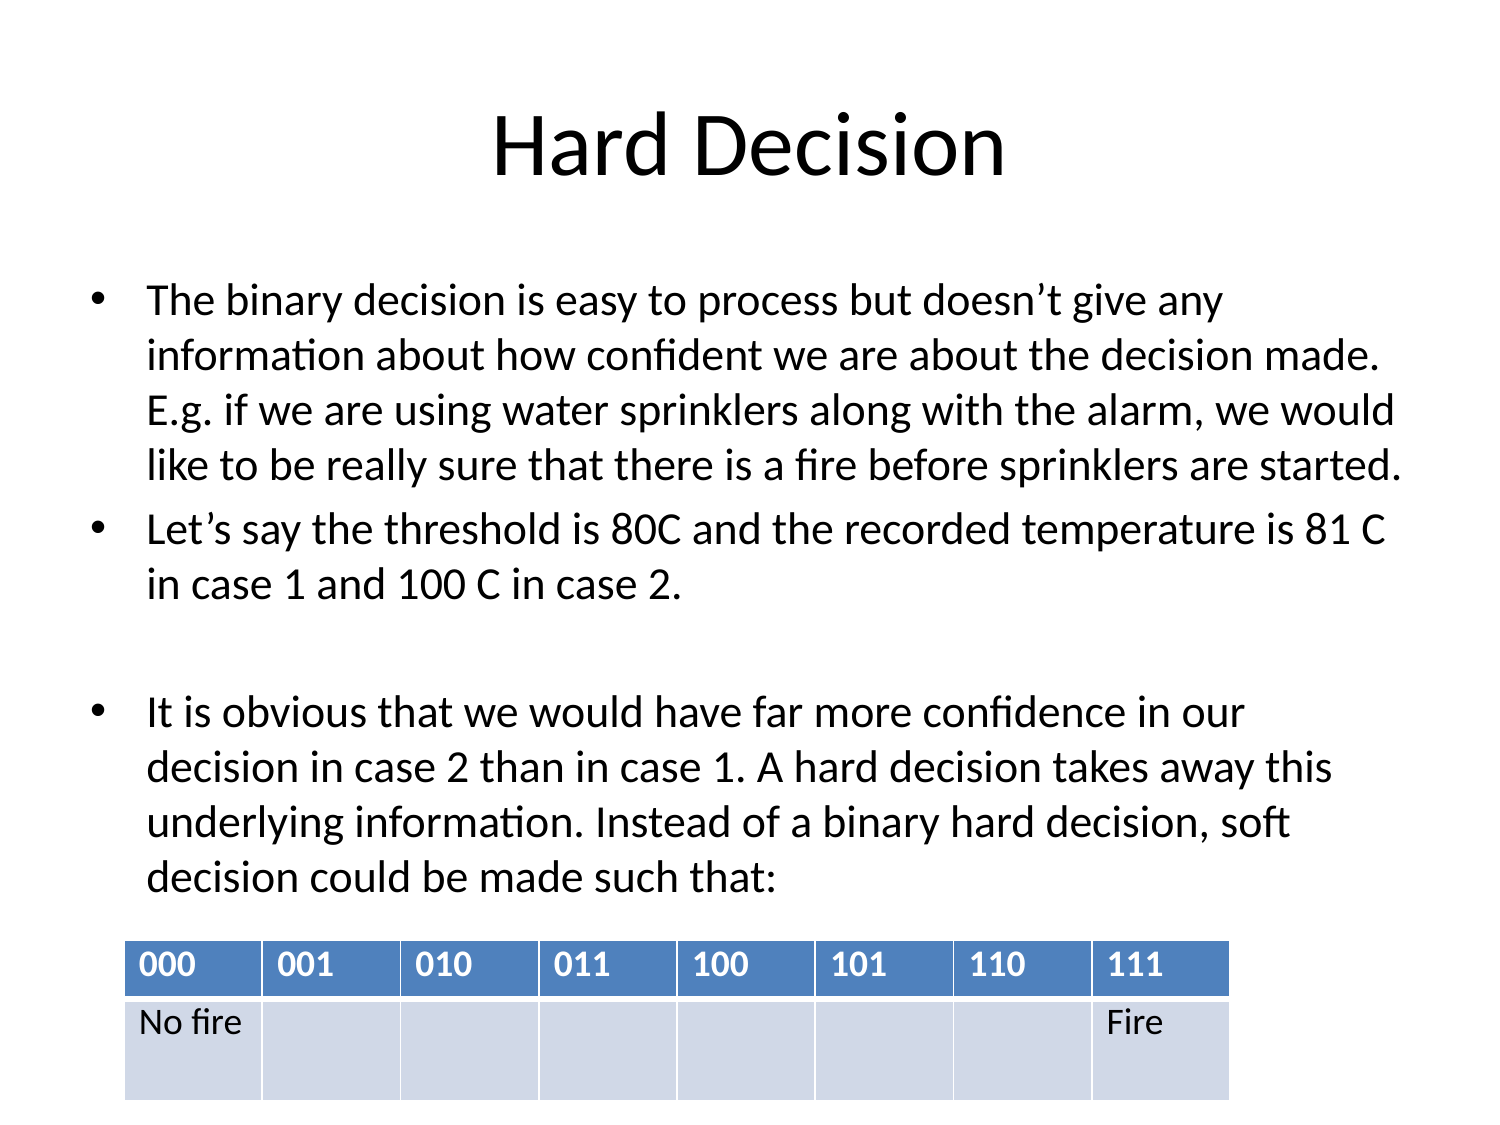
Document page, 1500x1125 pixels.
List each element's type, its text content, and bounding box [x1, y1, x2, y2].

table_header 101 [816, 941, 953, 996]
list The binary decision is easy to process but doesn’t give any information about how confident we are about the decision made. E.g. if we are using water sprinklers along with the alarm, we would like to be really sure that there is a fire before sprinklers are started. Let’s say the threshold is 80C and the recorded temperature is 81 C in case 1 and 100 C in case 2. It is obvious that we would have far more confidence in our decision in case 2 than in case 1. A hard decision takes away this underlying information. Instead of a binary hard decision, soft decision could be made such that: [75, 262, 1425, 1005]
table_header 001 [263, 941, 400, 996]
table_cell [540, 1002, 676, 1100]
table_cell [678, 1002, 814, 1100]
table_header 110 [954, 941, 1091, 996]
table_cell Fire [1093, 1002, 1229, 1100]
table_cell [954, 1002, 1091, 1100]
table_cell [816, 1002, 953, 1100]
title Hard Decision [75, 45, 1425, 233]
table_header 111 [1093, 941, 1229, 996]
table_header 000 [125, 941, 261, 996]
table_header 011 [540, 941, 676, 996]
table_cell [401, 1002, 538, 1100]
table_cell No fire [125, 1002, 261, 1100]
table_cell [263, 1002, 400, 1100]
table_header 100 [678, 941, 814, 996]
table_header 010 [401, 941, 538, 996]
